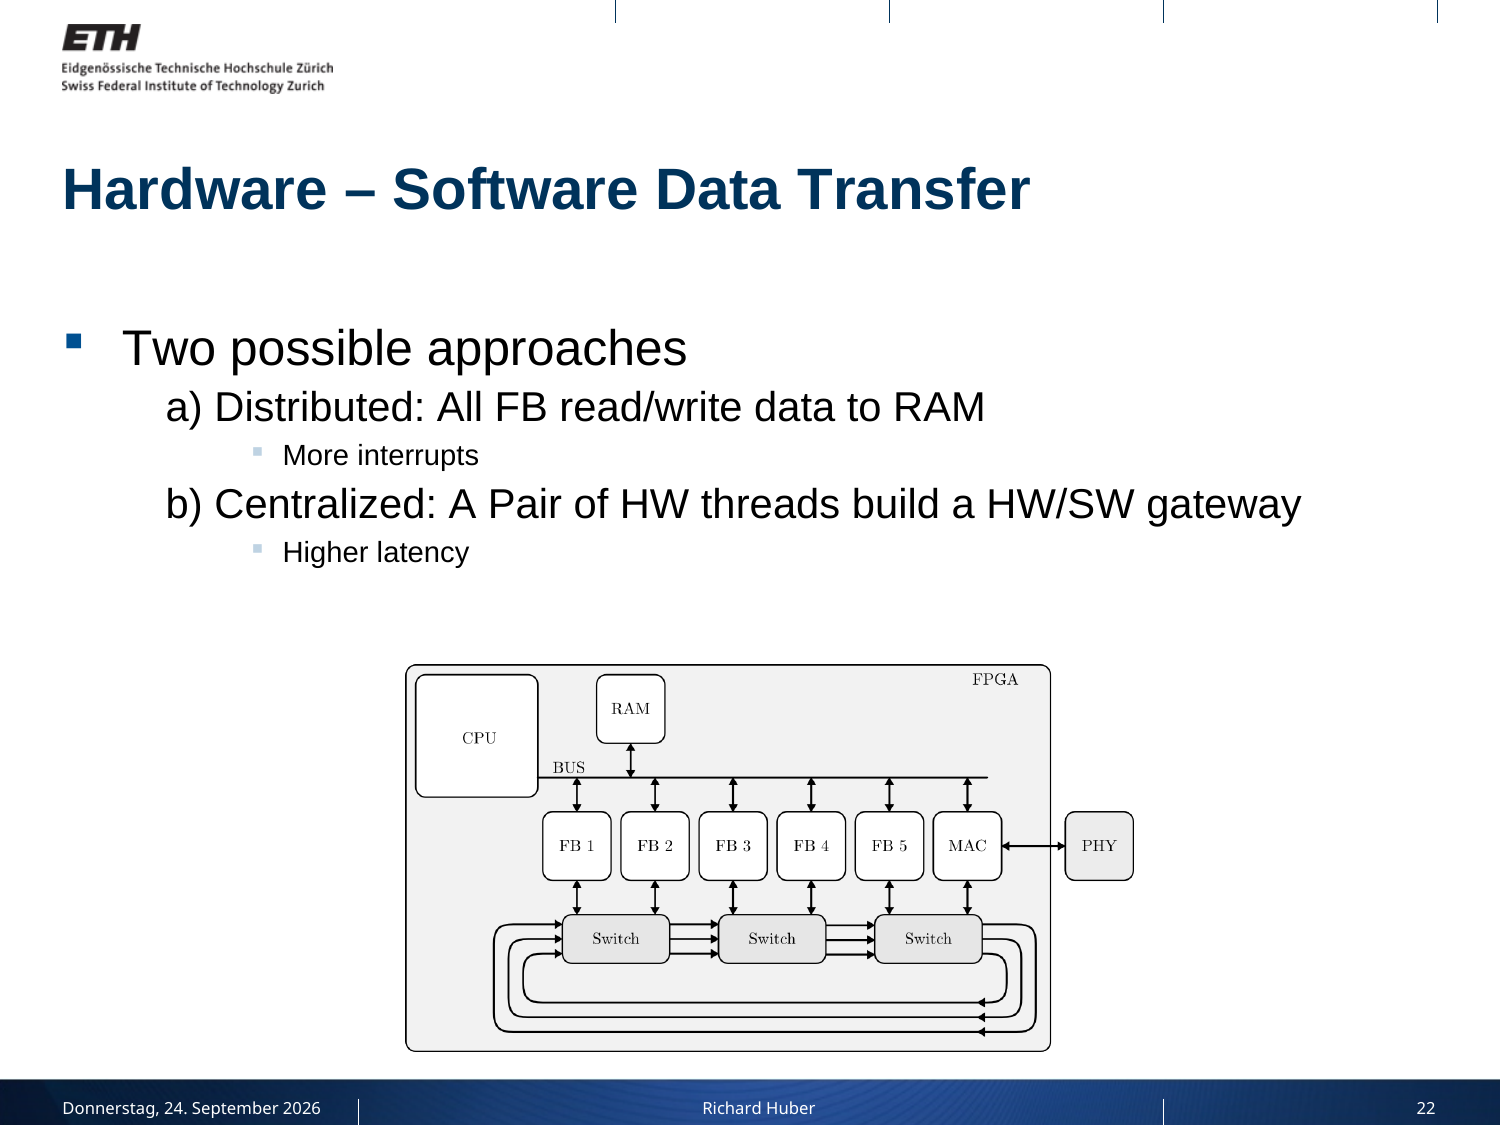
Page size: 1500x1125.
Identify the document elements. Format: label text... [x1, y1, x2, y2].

list Two possible approaches a) Distributed: All FB read/write data to RAM More interrupts b) Centralized: A Pair of HW threads build a HW/SW gateway Higher latency [62, 319, 1438, 1067]
title Hardware – Software Data Transfer [62, 157, 1438, 296]
picture [405, 664, 1134, 1052]
picture [62, 24, 333, 94]
picture [0, 1078, 1500, 1125]
